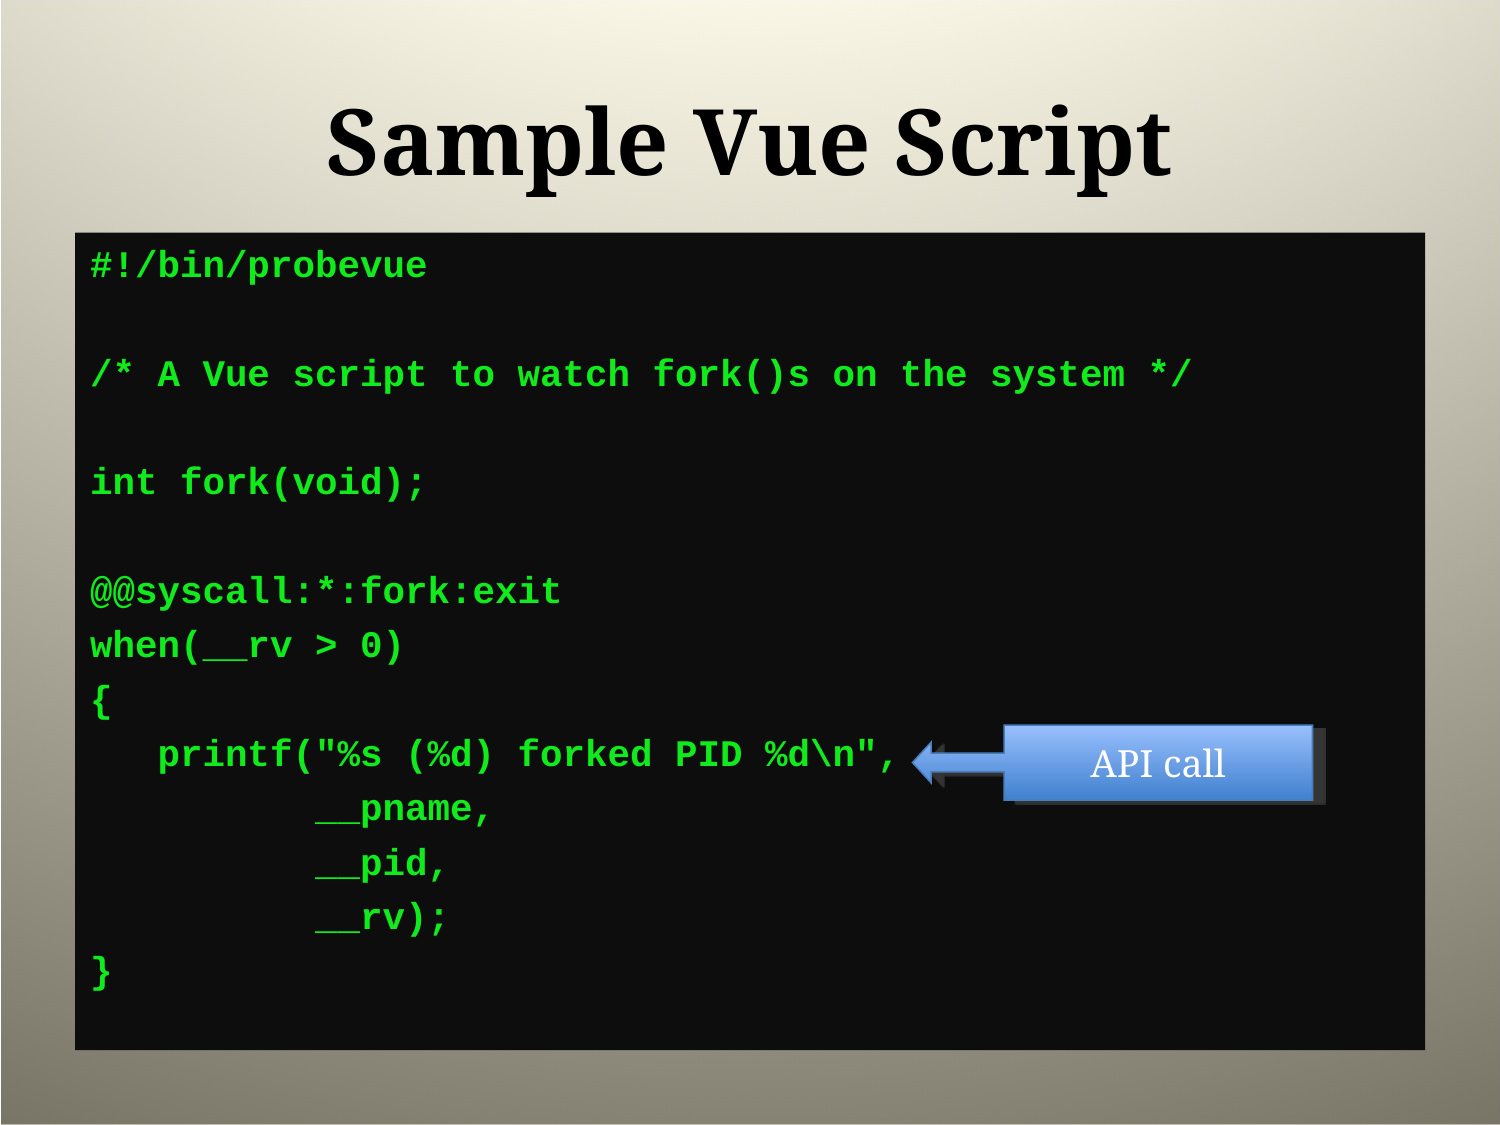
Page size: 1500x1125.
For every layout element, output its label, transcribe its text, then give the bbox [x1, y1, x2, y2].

picture [0, 0, 1500, 1125]
text_box API call [912, 725, 1313, 801]
list #!/bin/probevue /* A Vue script to watch fork()s on the system */ int fork(void); @@syscall:*:fork:exit when(__rv > 0) { printf("%s (%d) forked PID %d\n", __pname, __pid, __rv); } [75, 232, 1426, 1051]
title Sample Vue Script [75, 45, 1426, 232]
